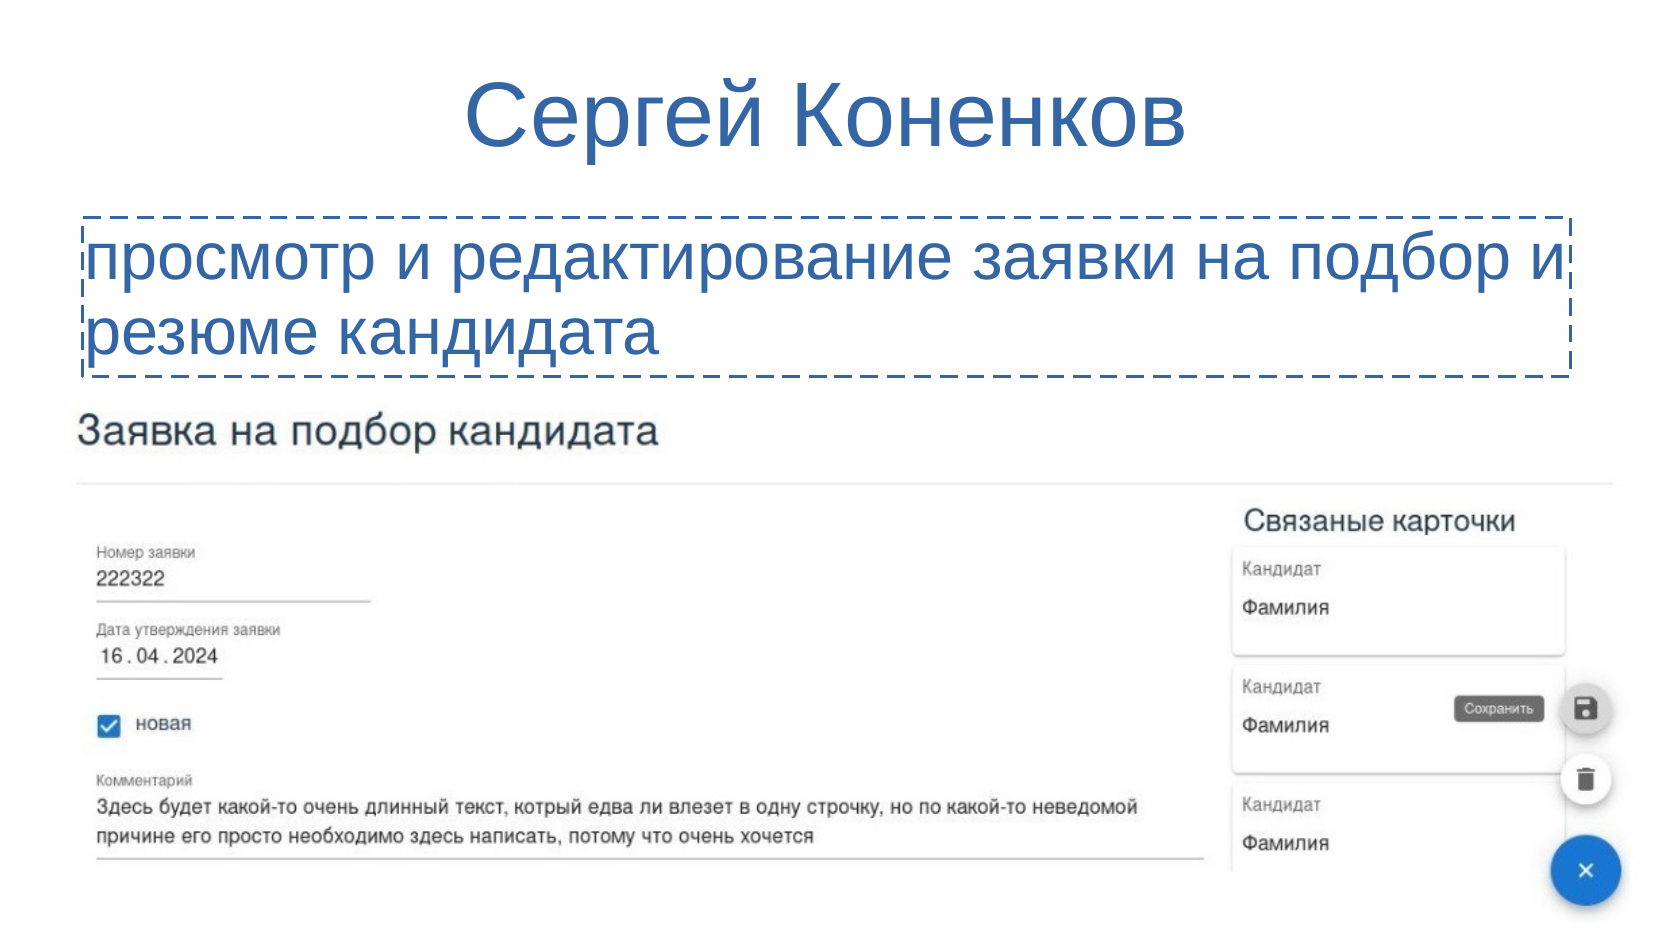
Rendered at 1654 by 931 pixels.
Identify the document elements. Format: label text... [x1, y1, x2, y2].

list просмотр и редактирование заявки на подбор и резюме кандидата [82, 217, 1571, 377]
title Сергей Коненков [82, 37, 1571, 193]
picture [60, 389, 1654, 929]
